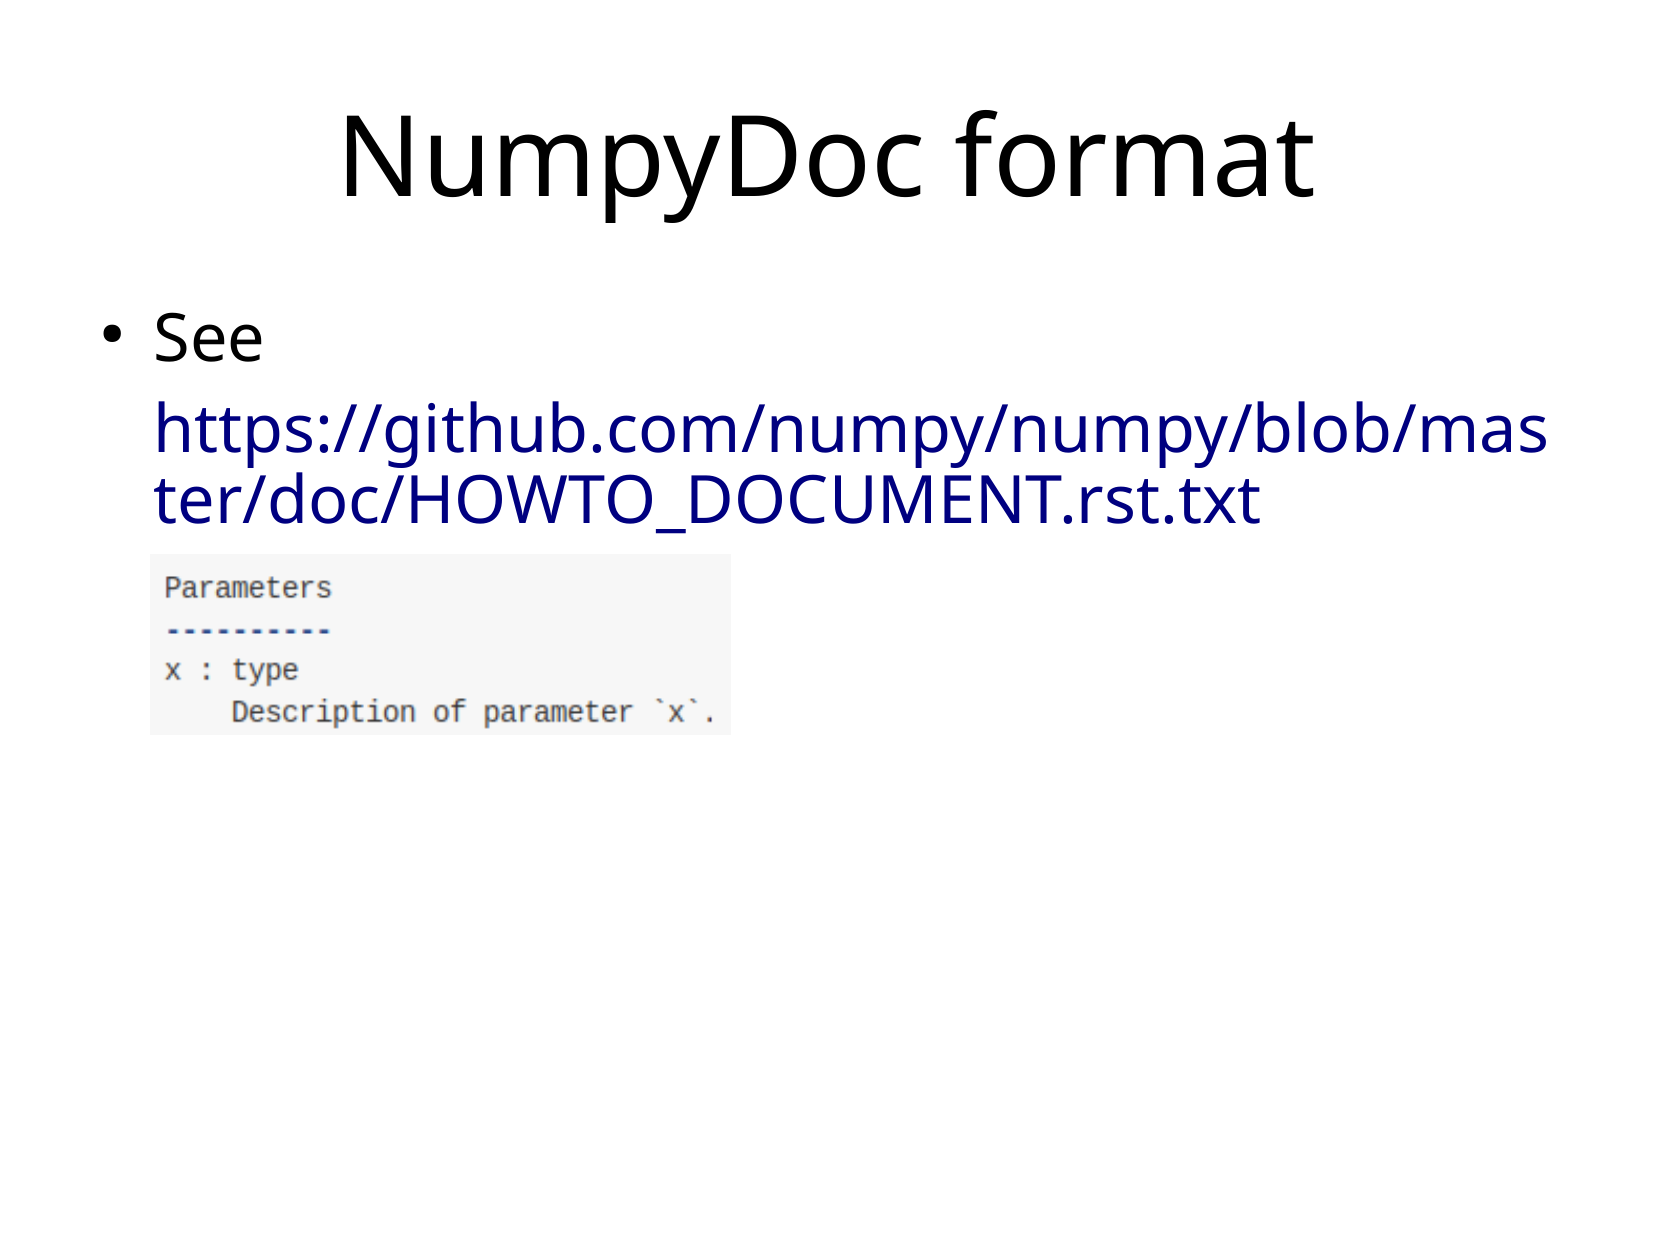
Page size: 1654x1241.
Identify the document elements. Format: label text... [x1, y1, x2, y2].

picture [150, 554, 731, 736]
list See https://github.com/numpy/numpy/blob/master/doc/HOWTO_DOCUMENT.rst.txt [82, 290, 1571, 1010]
title NumpyDoc format [82, 49, 1571, 257]
